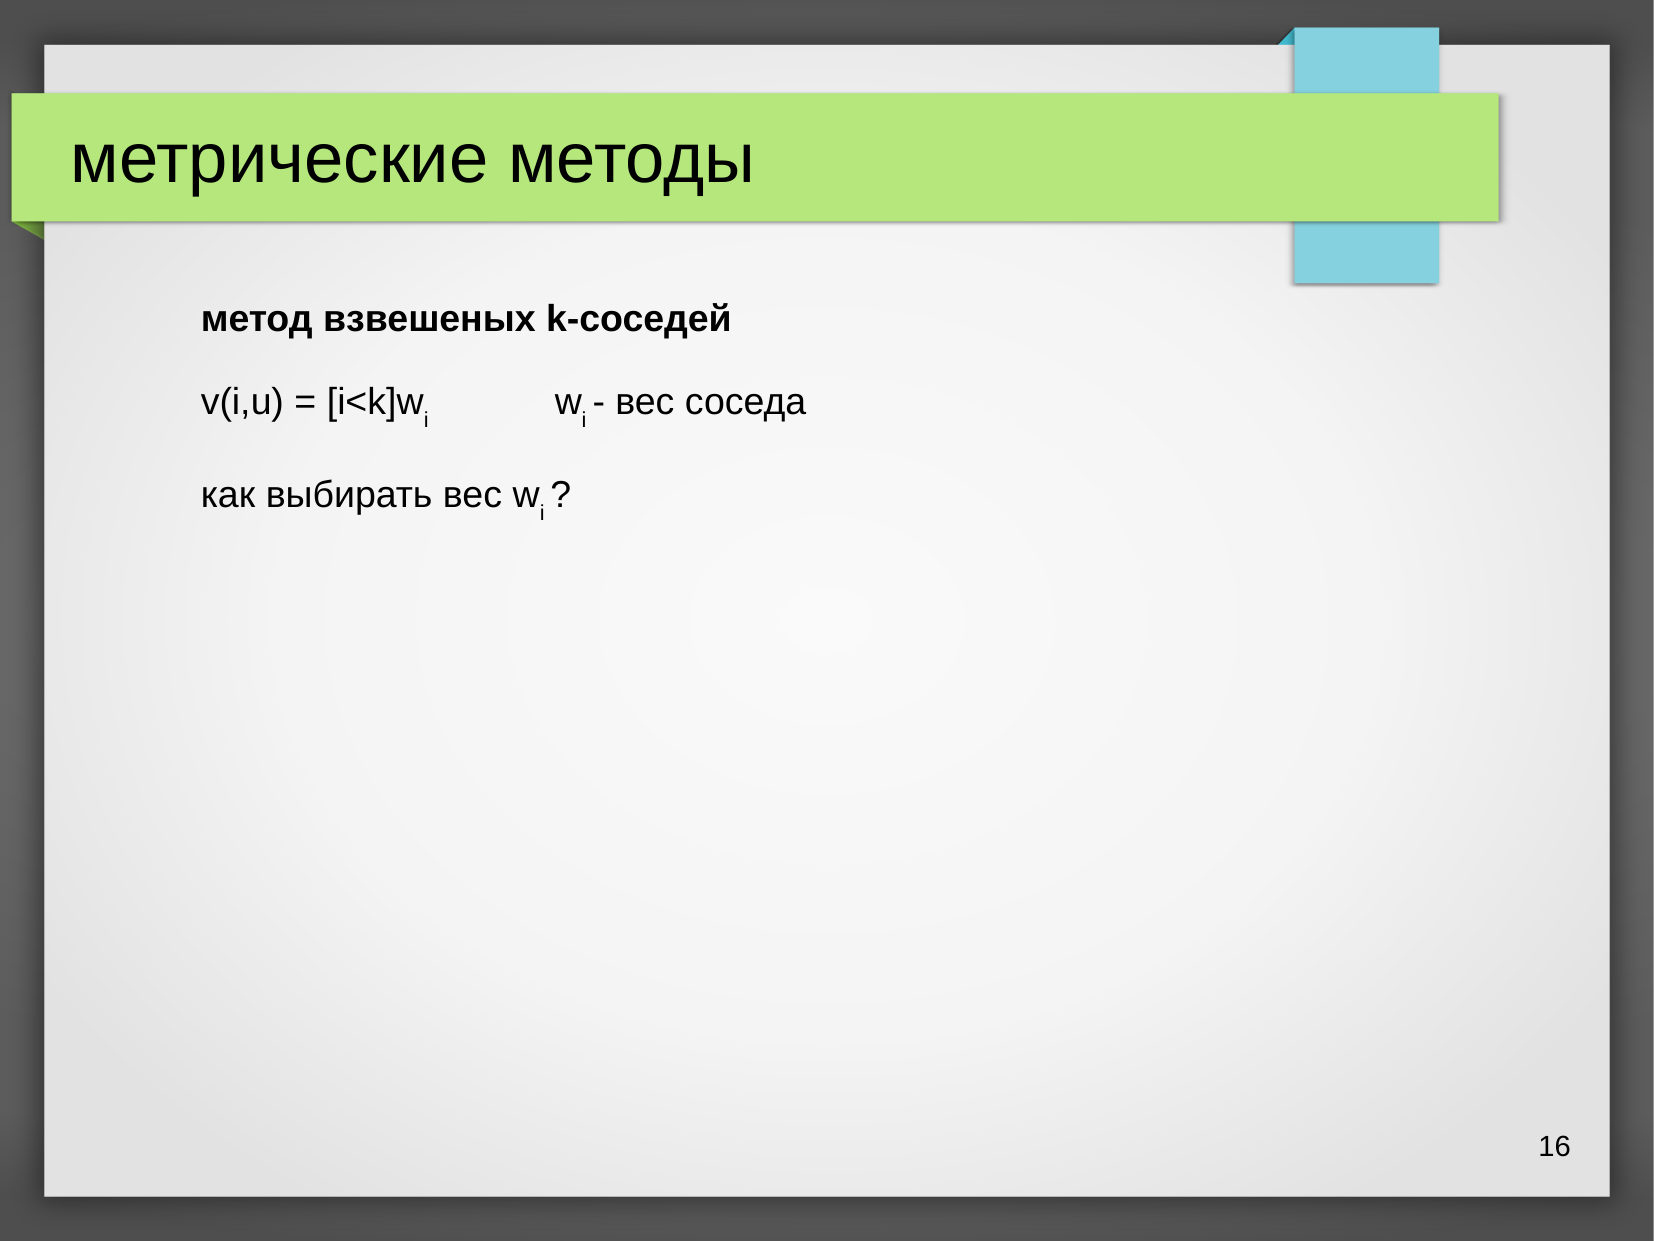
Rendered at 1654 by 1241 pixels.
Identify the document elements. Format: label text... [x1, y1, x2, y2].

text_box метод взвешеных k-соседей v(i,u) = [i<k]wi wi - вес соседа как выбирать вес wi ? [200, 267, 934, 555]
title метрические методы [70, 118, 1205, 199]
picture [0, 0, 1654, 1241]
